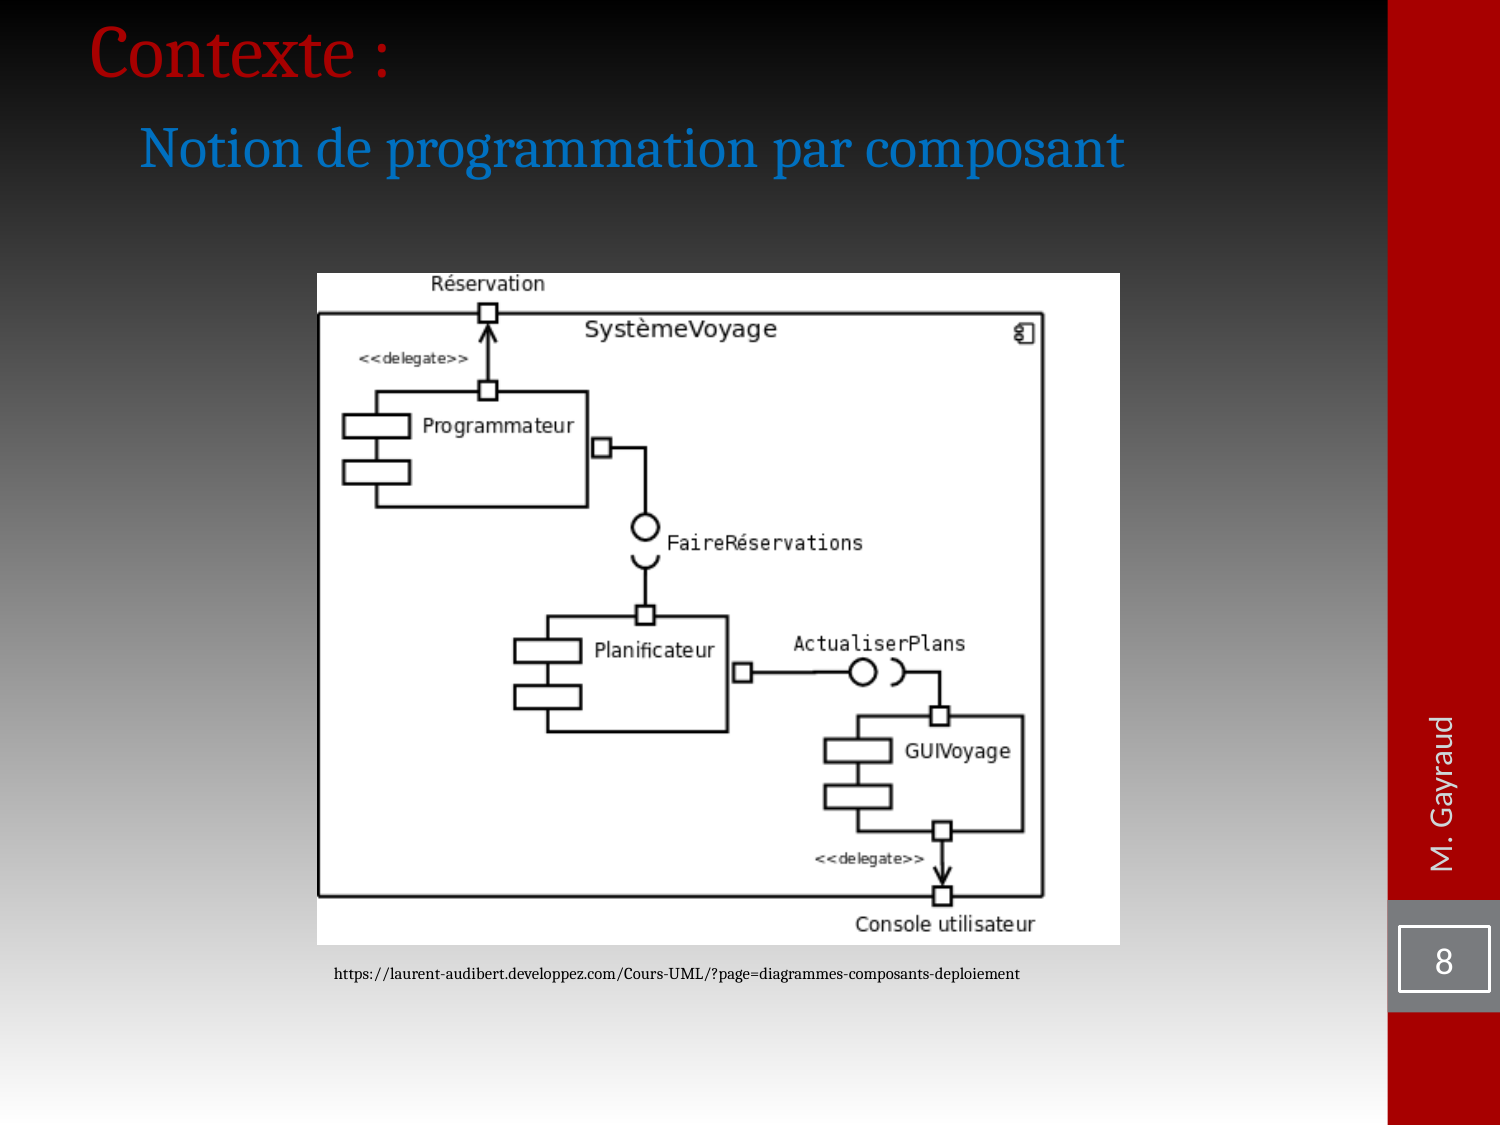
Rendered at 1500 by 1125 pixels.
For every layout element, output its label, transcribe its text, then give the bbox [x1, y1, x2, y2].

text_box https://laurent-audibert.developpez.com/Cours-UML/?page=diagrammes-composants-deploiement [318, 956, 1087, 992]
footer M. Gayraud [1408, 500, 1469, 889]
picture [317, 273, 1120, 945]
slide_number <numéro> [1399, 926, 1490, 992]
title Contexte : Notion de programmation par composant [75, 19, 1325, 166]
